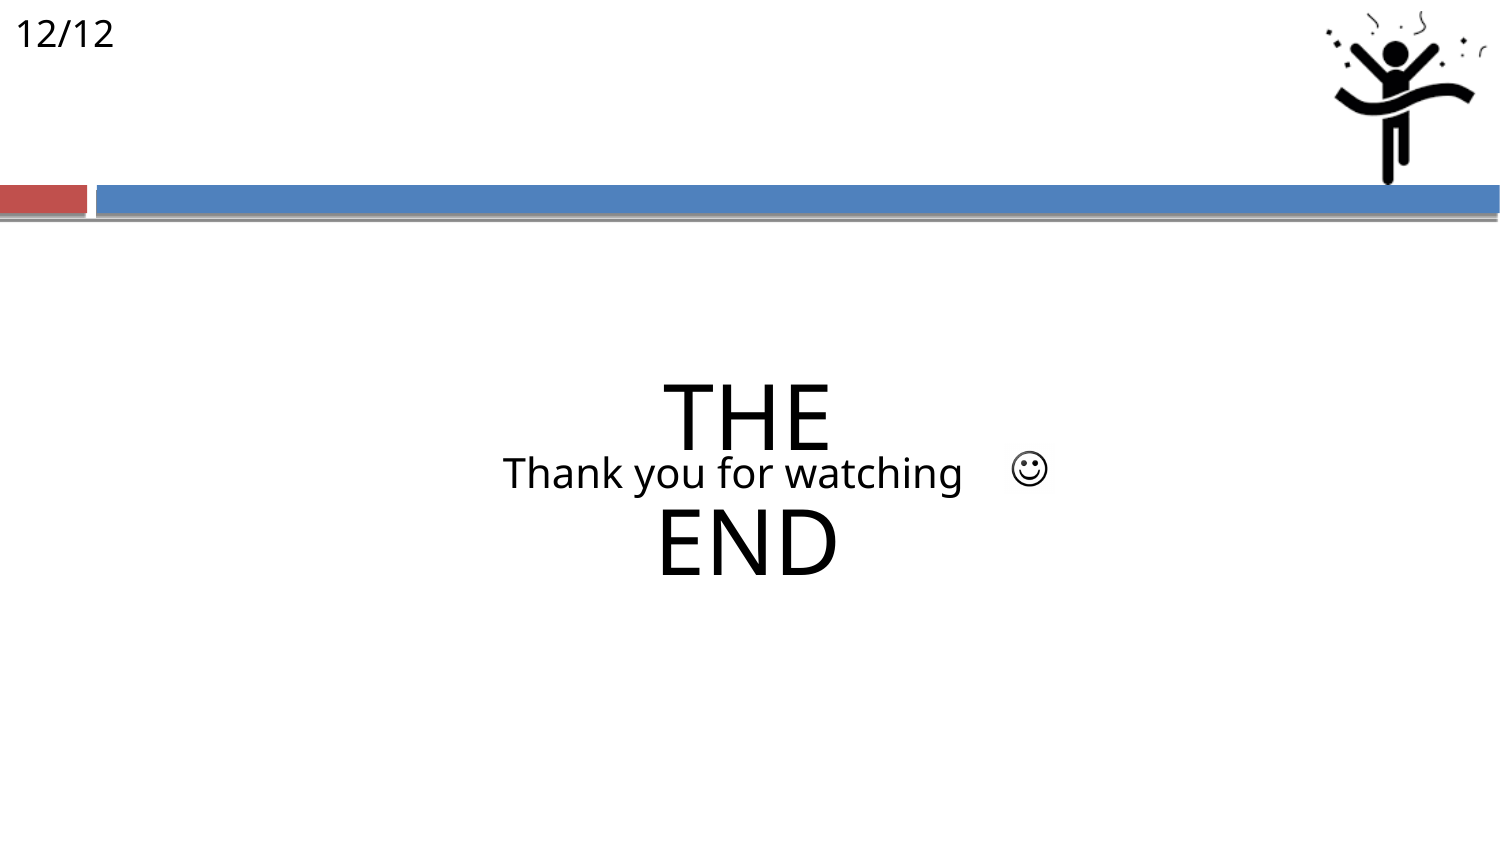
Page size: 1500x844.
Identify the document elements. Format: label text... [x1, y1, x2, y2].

text_box Thank you for watching [462, 436, 1016, 500]
picture [1320, 11, 1493, 185]
picture [1004, 443, 1055, 494]
text_box 12/12 [0, 0, 151, 65]
text_box THE END [546, 345, 950, 436]
